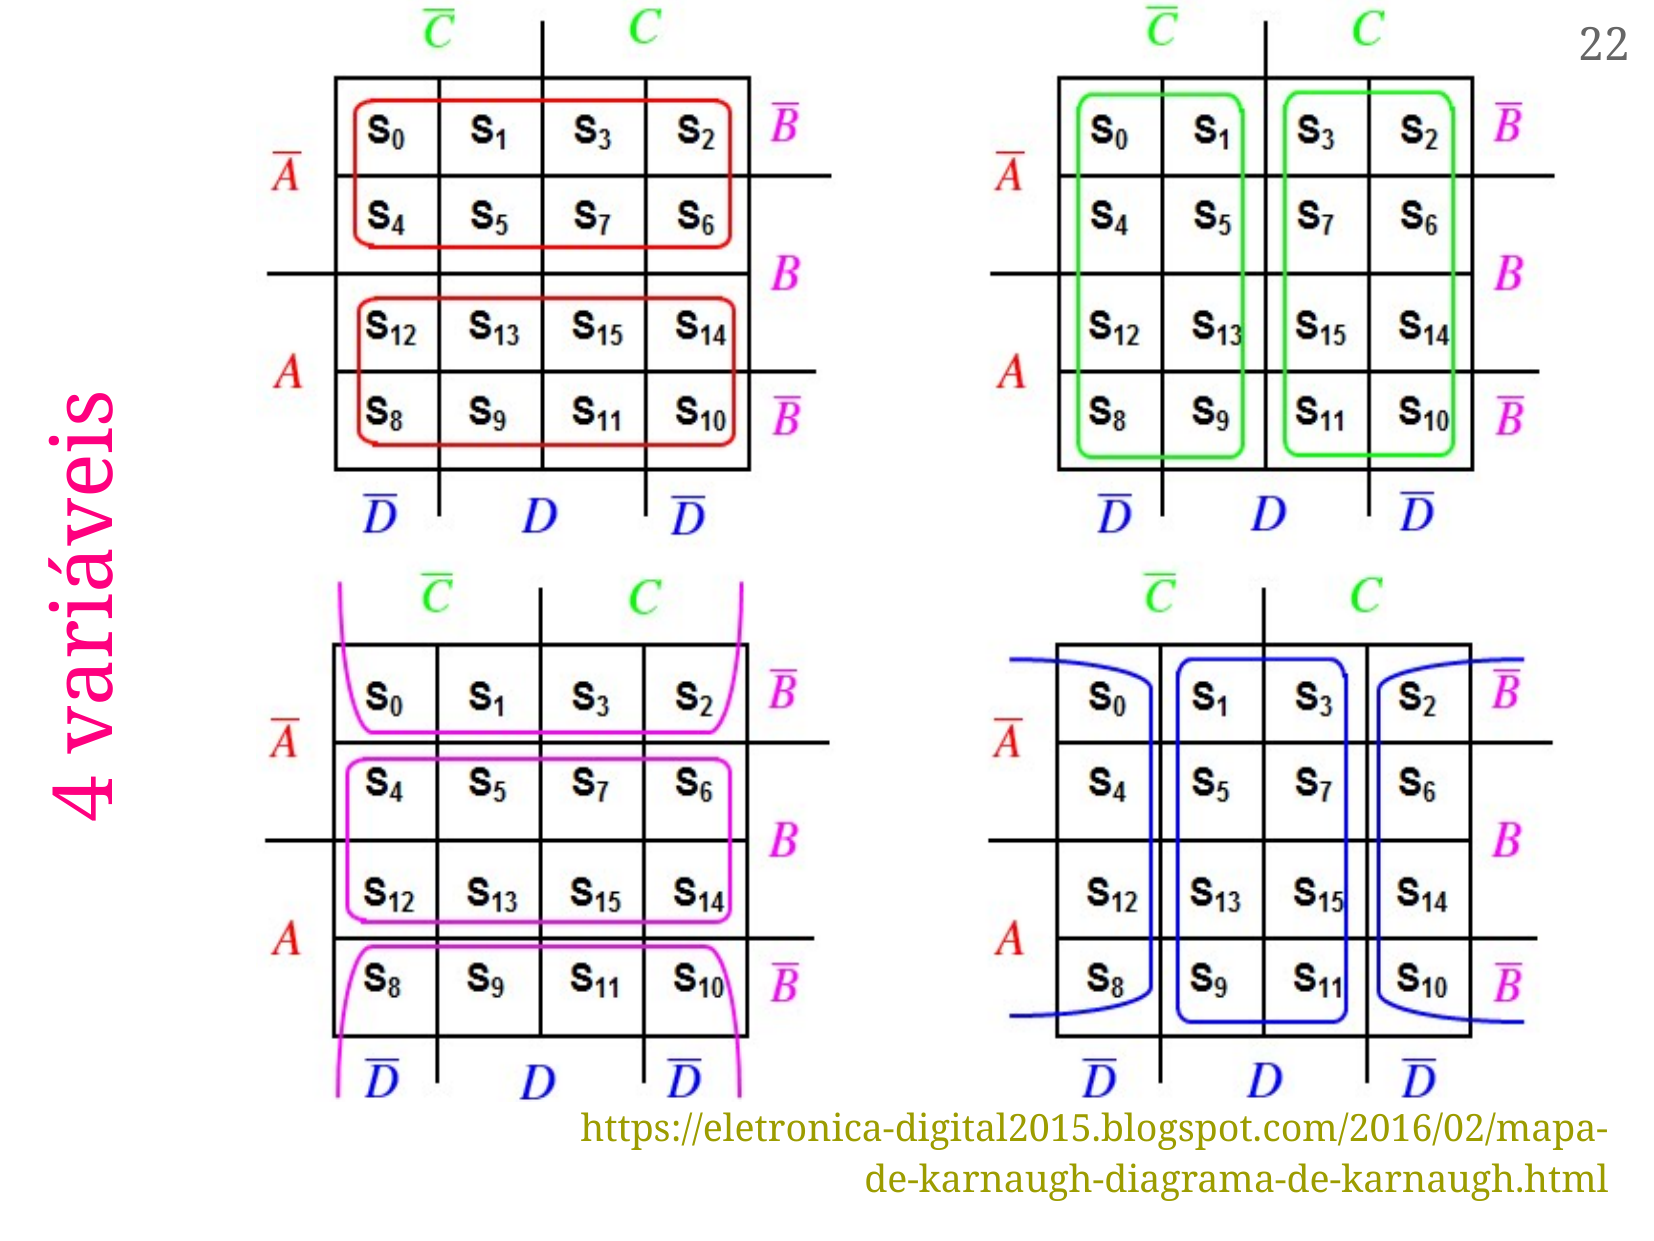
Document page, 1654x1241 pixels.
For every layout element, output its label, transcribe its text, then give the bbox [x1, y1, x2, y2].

picture [256, 0, 1557, 1102]
text_box 4 variáveis [16, 375, 145, 838]
text_box https://eletronica-digital2015.blogspot.com/2016/02/mapa-de-karnaugh-diagrama-de-karnaugh.html [546, 1093, 1625, 1241]
